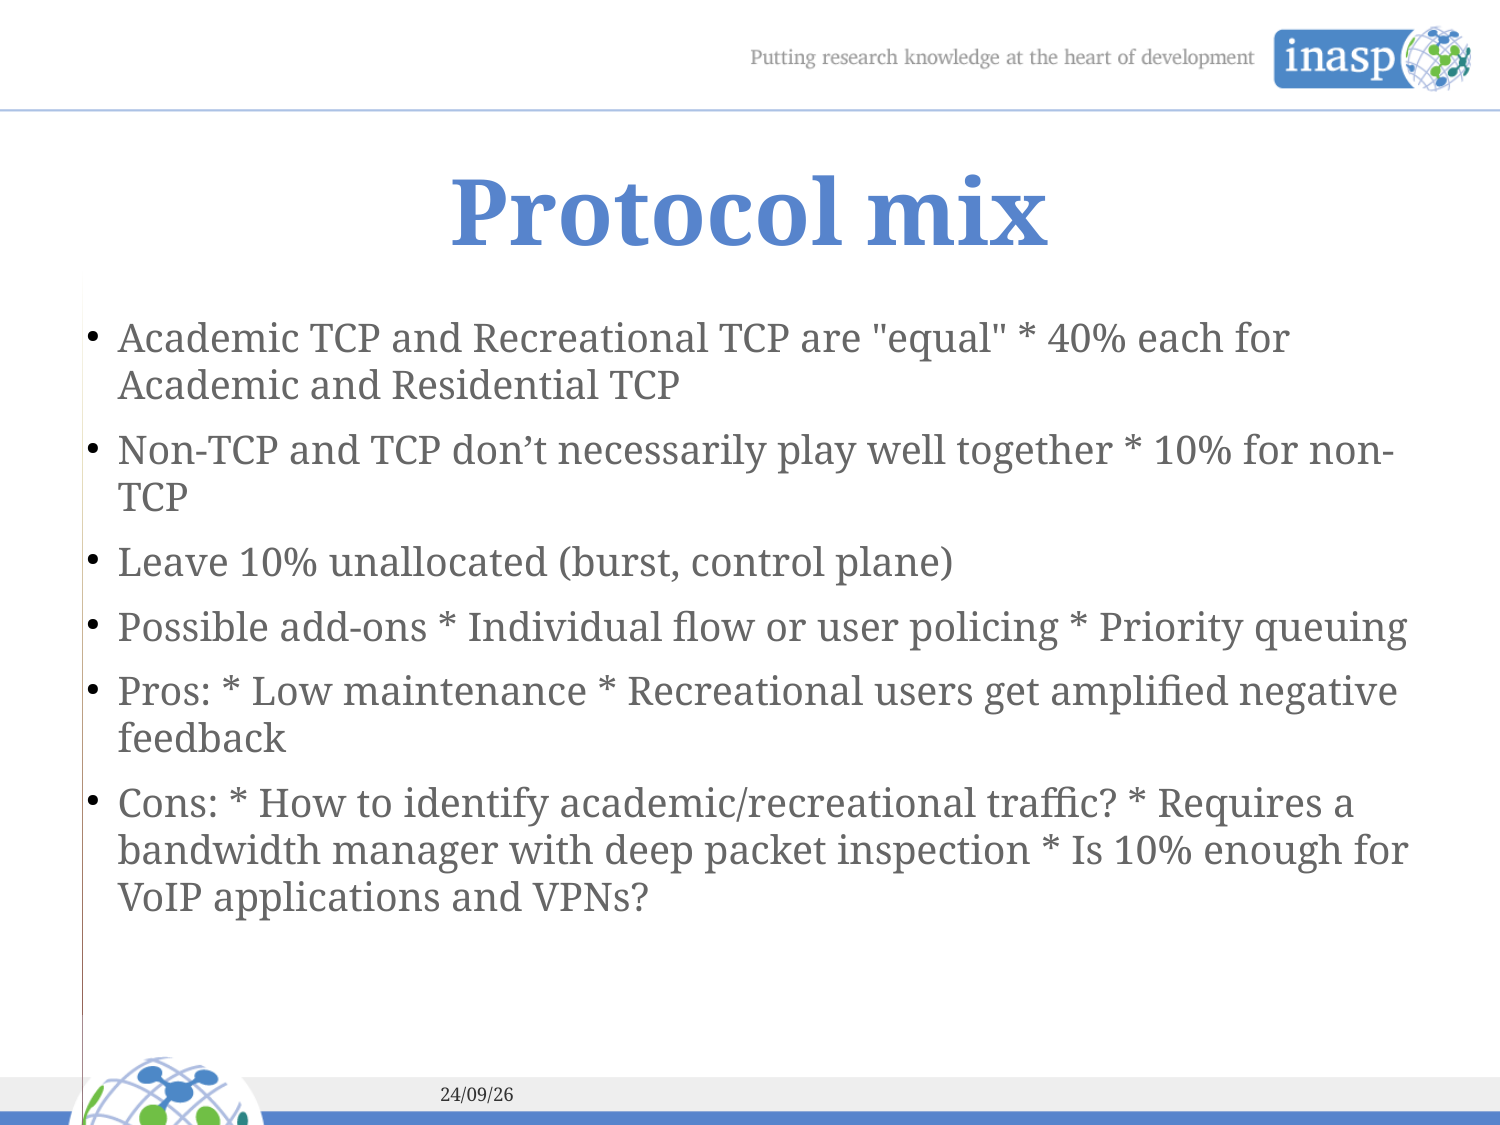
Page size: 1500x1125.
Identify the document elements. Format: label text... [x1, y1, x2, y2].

list Academic TCP and Recreational TCP are "equal" * 40% each for Academic and Residential TCP Non-TCP and TCP don’t necessarily play well together * 10% for non-TCP Leave 10% unallocated (burst, control plane) Possible add-ons * Individual flow or user policing * Priority queuing Pros: * Low maintenance * Recreational users get amplified negative feedback Cons: * How to identify academic/recreational traffic? * Requires a bandwidth manager with deep packet inspection * Is 10% enough for VoIP applications and VPNs? [75, 313, 1426, 967]
picture [0, 0, 1500, 1125]
title Protocol mix [75, 129, 1426, 313]
